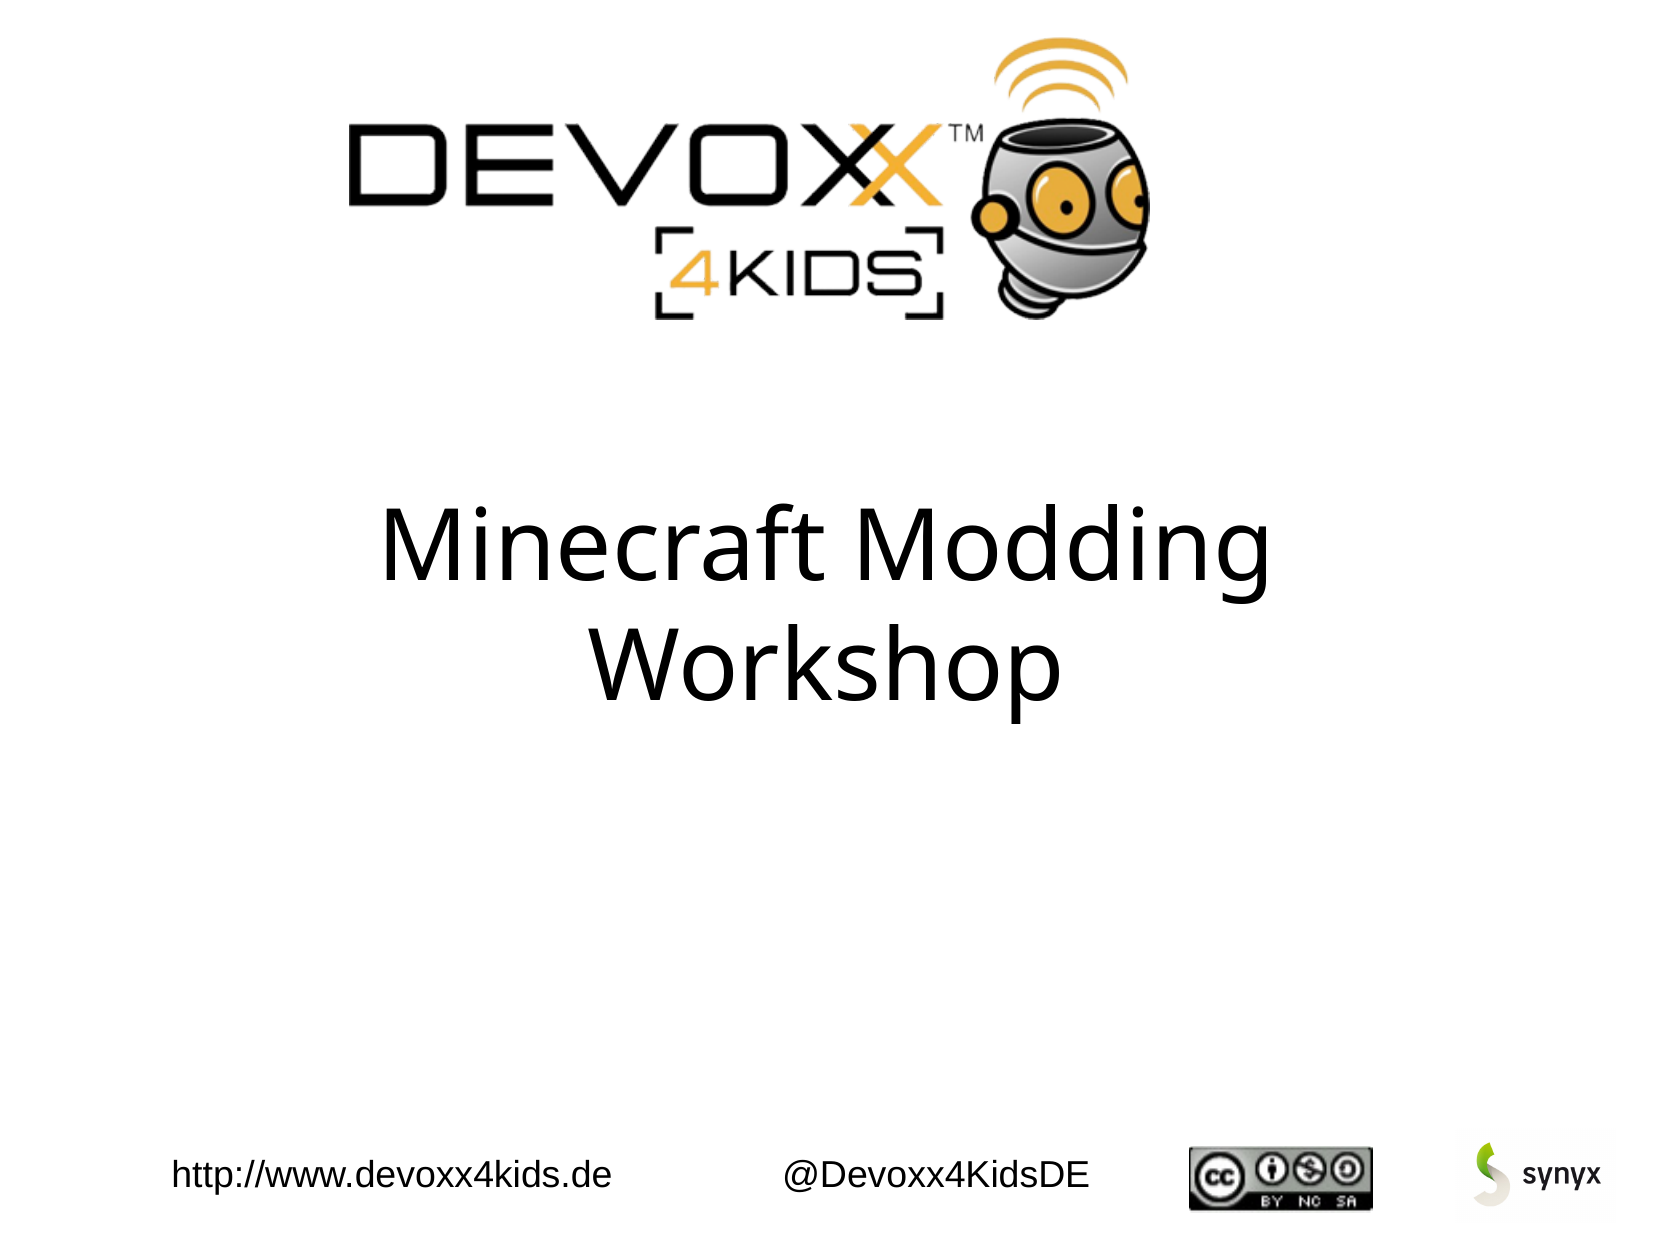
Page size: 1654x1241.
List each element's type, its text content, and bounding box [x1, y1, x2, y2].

title Minecraft Modding Workshop [64, 473, 1589, 715]
picture [349, 37, 1150, 320]
picture [1189, 1146, 1373, 1213]
picture [1455, 1128, 1616, 1223]
